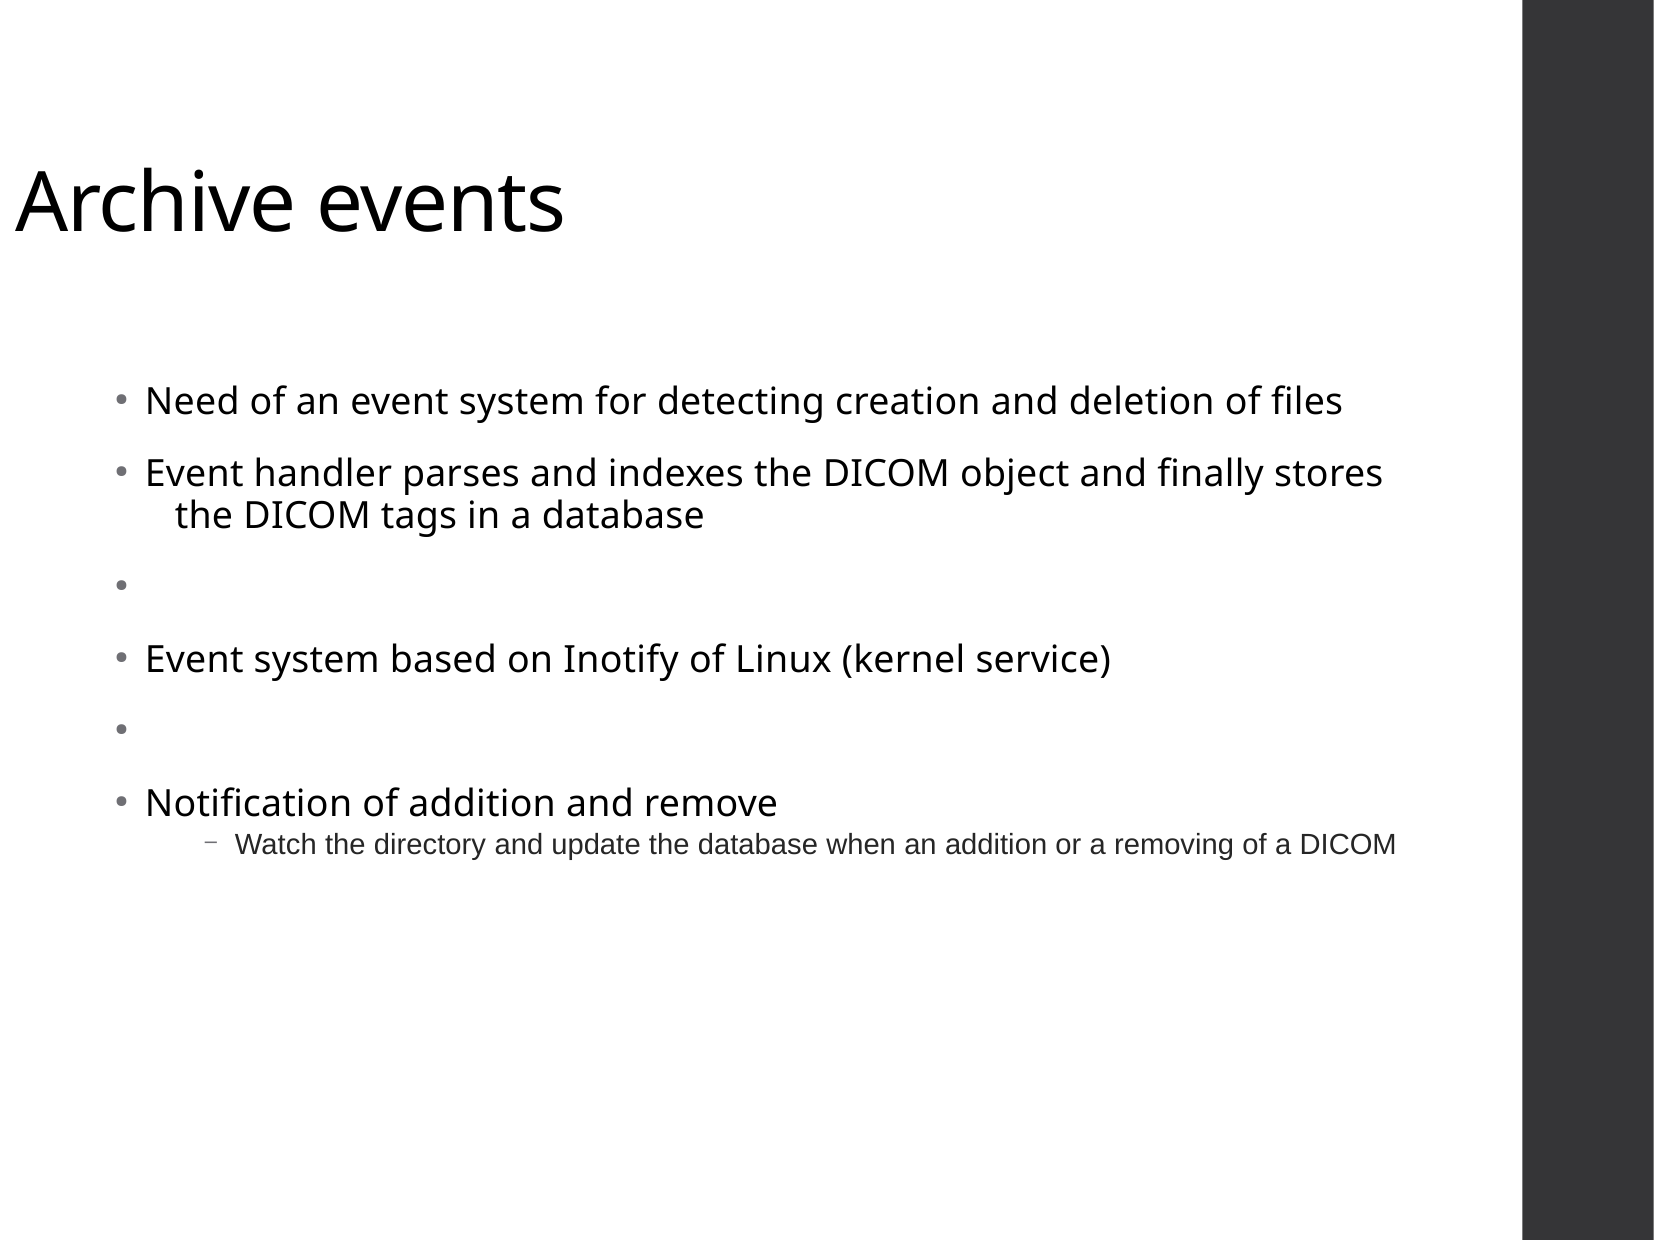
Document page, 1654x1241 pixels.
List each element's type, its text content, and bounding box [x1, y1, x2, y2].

list Need of an event system for detecting creation and deletion of files Event handler parses and indexes the DICOM object and finally stores the DICOM tags in a database Event system based on Inotify of Linux (kernel service) Notification of addition and remove Watch the directory and update the database when an addition or a removing of a DICOM [99, 372, 1431, 1092]
title Archive events [0, 141, 1489, 257]
